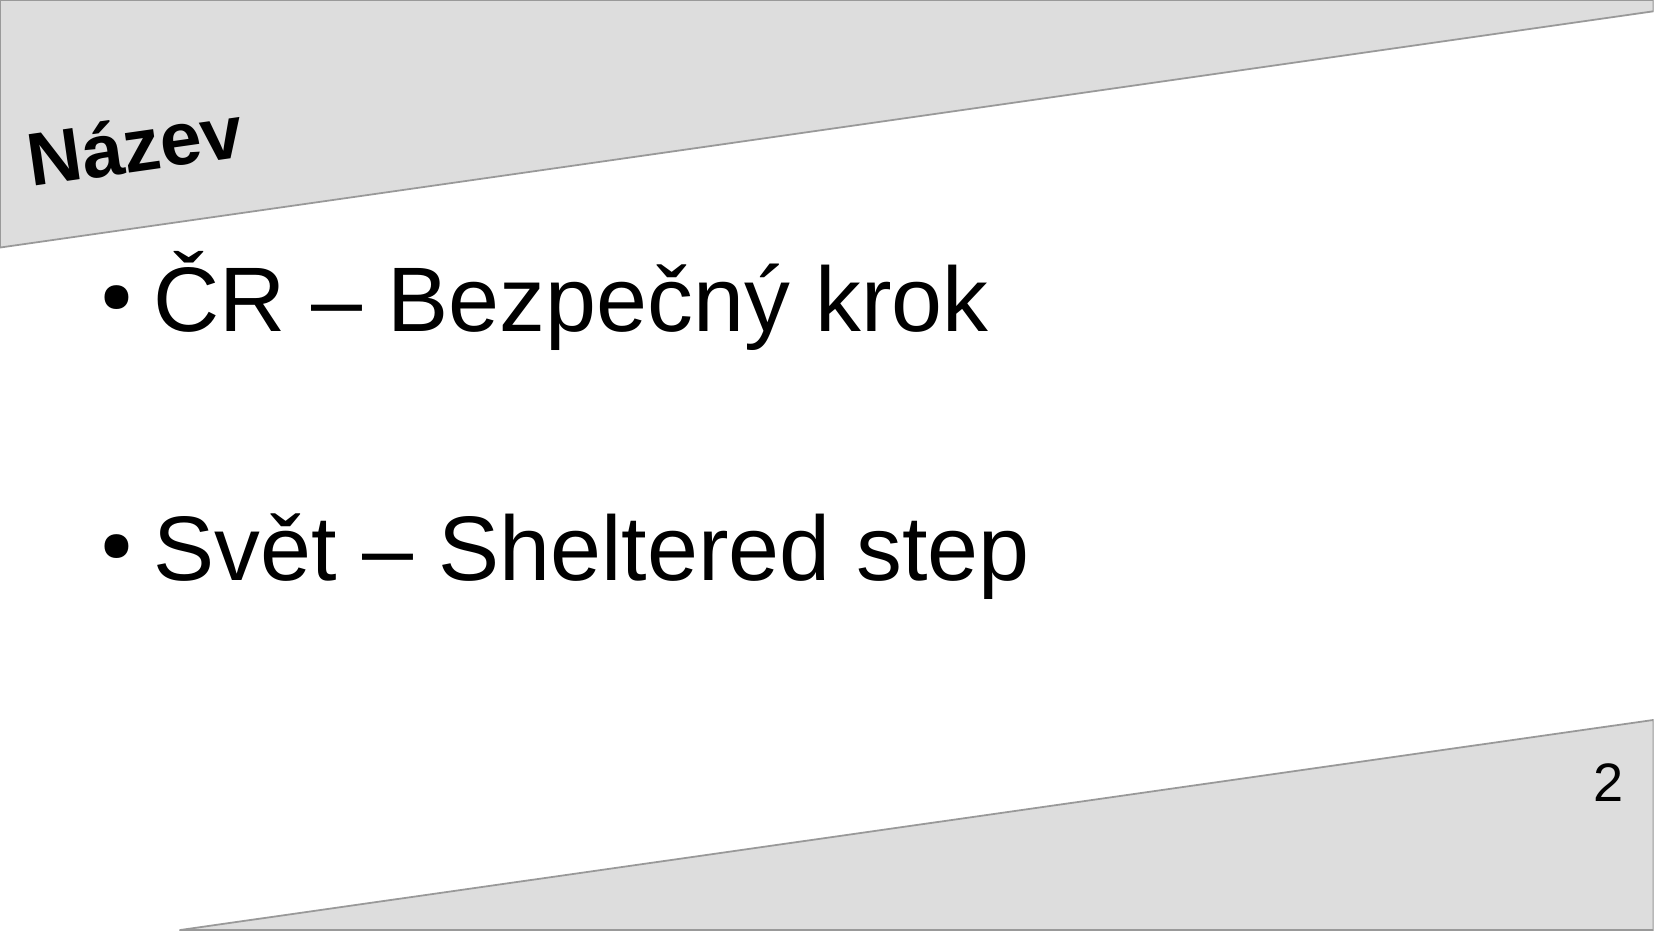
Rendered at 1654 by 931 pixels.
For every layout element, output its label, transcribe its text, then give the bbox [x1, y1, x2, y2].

title Název [16, 0, 1501, 239]
list ČR – Bezpečný krok Svět – Sheltered step [82, 248, 1538, 789]
